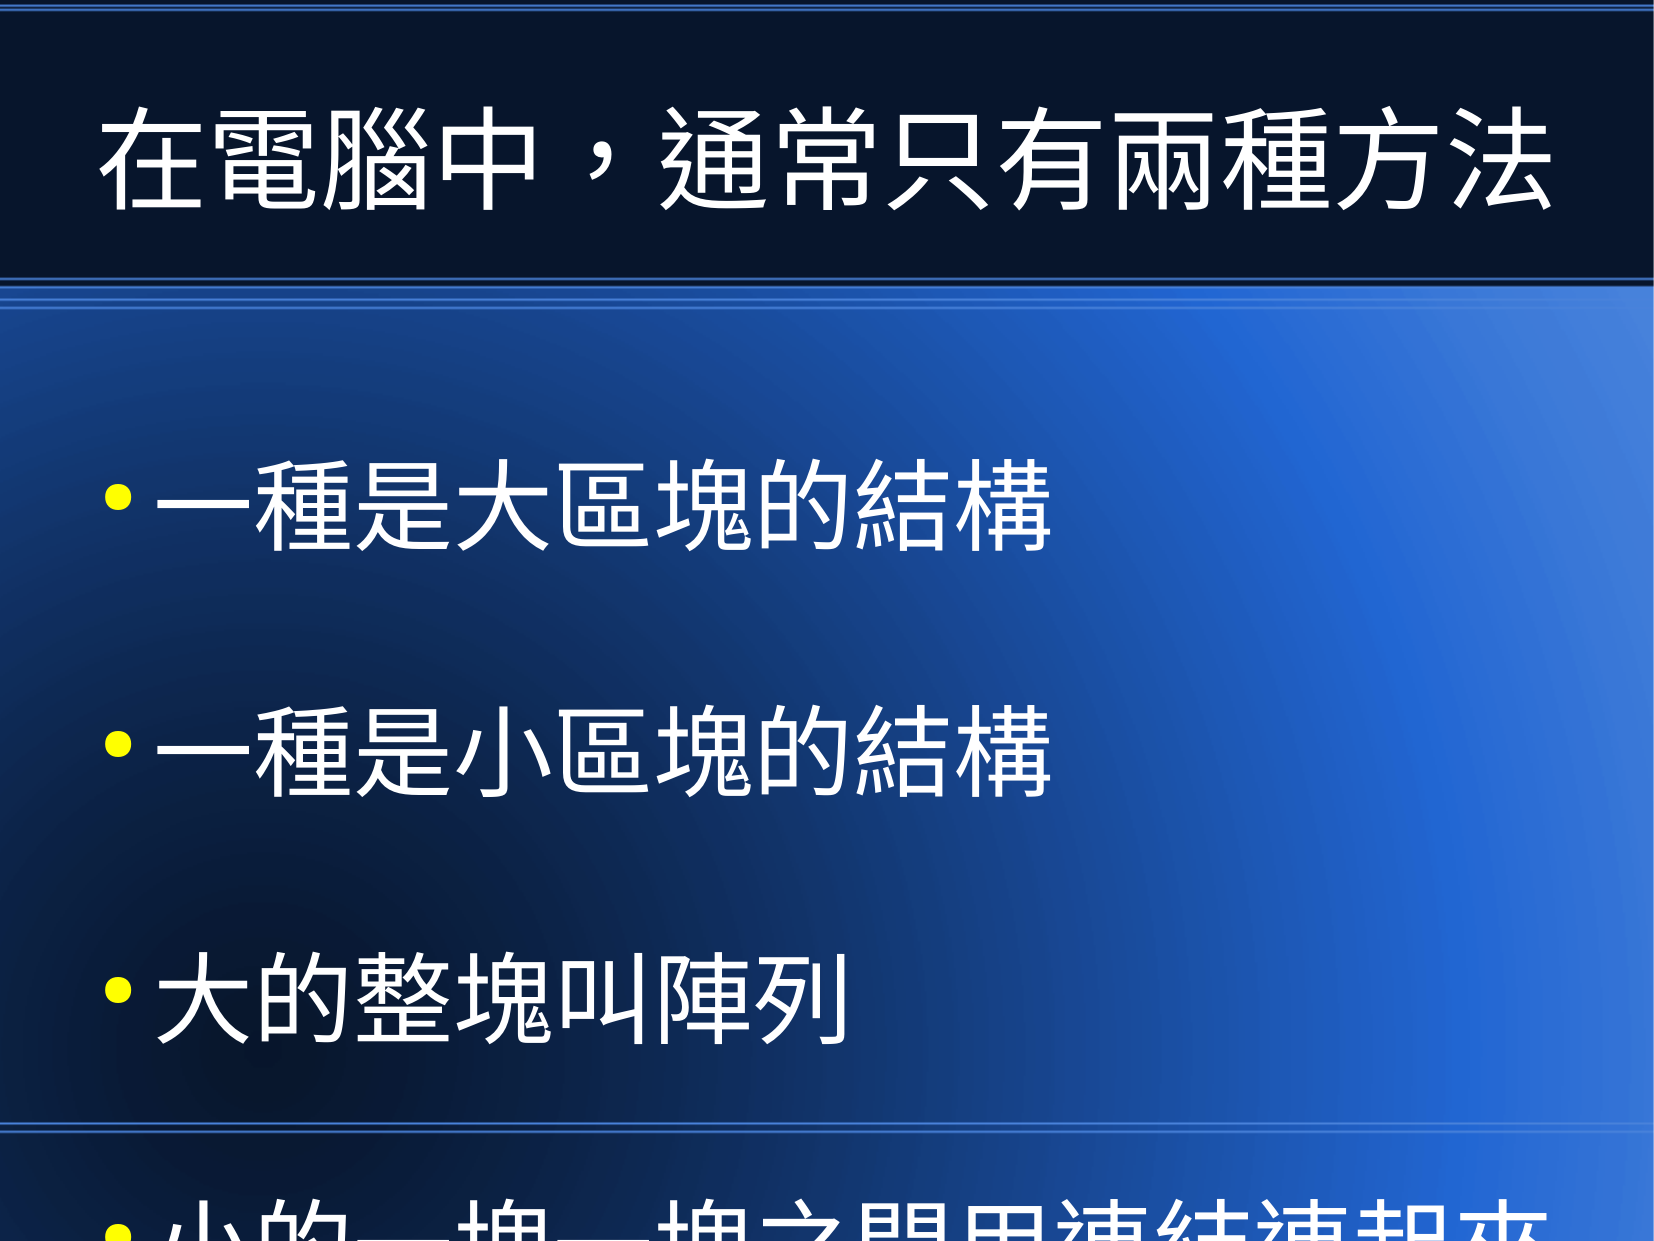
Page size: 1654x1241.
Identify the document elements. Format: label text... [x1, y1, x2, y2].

title 在電腦中，通常只有兩種方法 [82, 49, 1571, 257]
picture [0, 0, 1654, 1241]
list 一種是大區塊的結構 一種是小區塊的結構 大的整塊叫陣列 小的一塊一塊之間用連結連起來 [82, 355, 1571, 1241]
